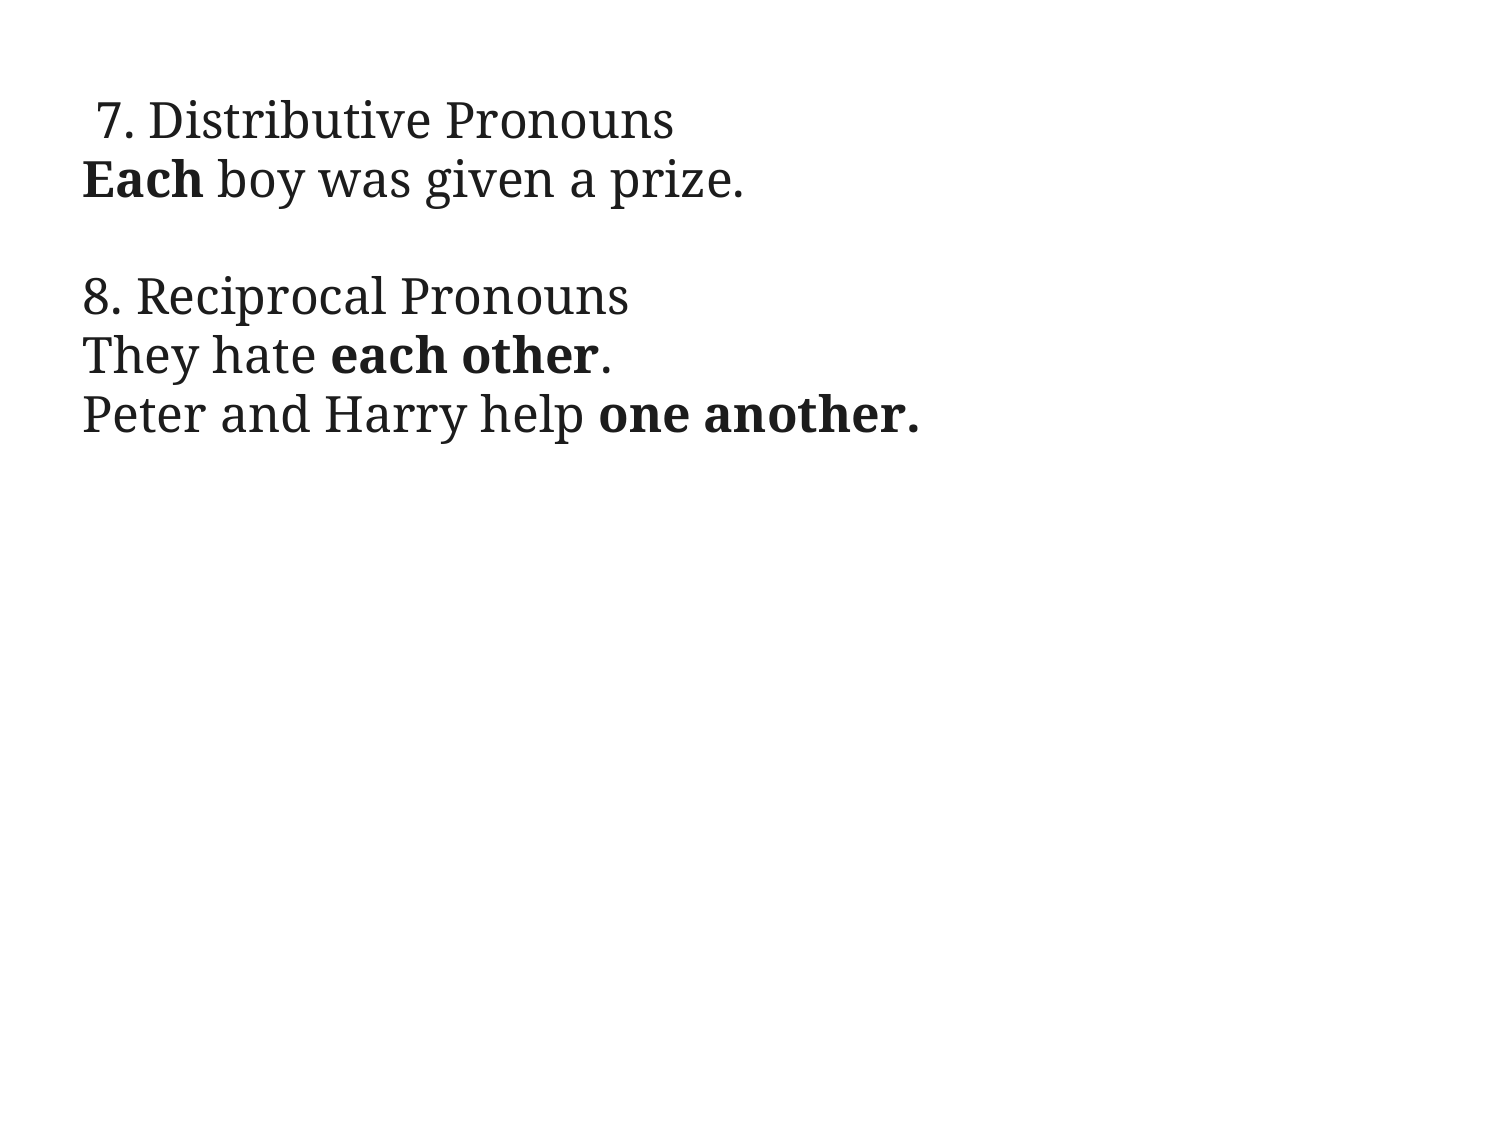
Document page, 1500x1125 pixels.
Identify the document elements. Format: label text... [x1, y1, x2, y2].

text_box 7. Distributive Pronouns Each boy was given a prize. 8. Reciprocal Pronouns They hate each other. Peter and Harry help one another. [82, 90, 1500, 1065]
